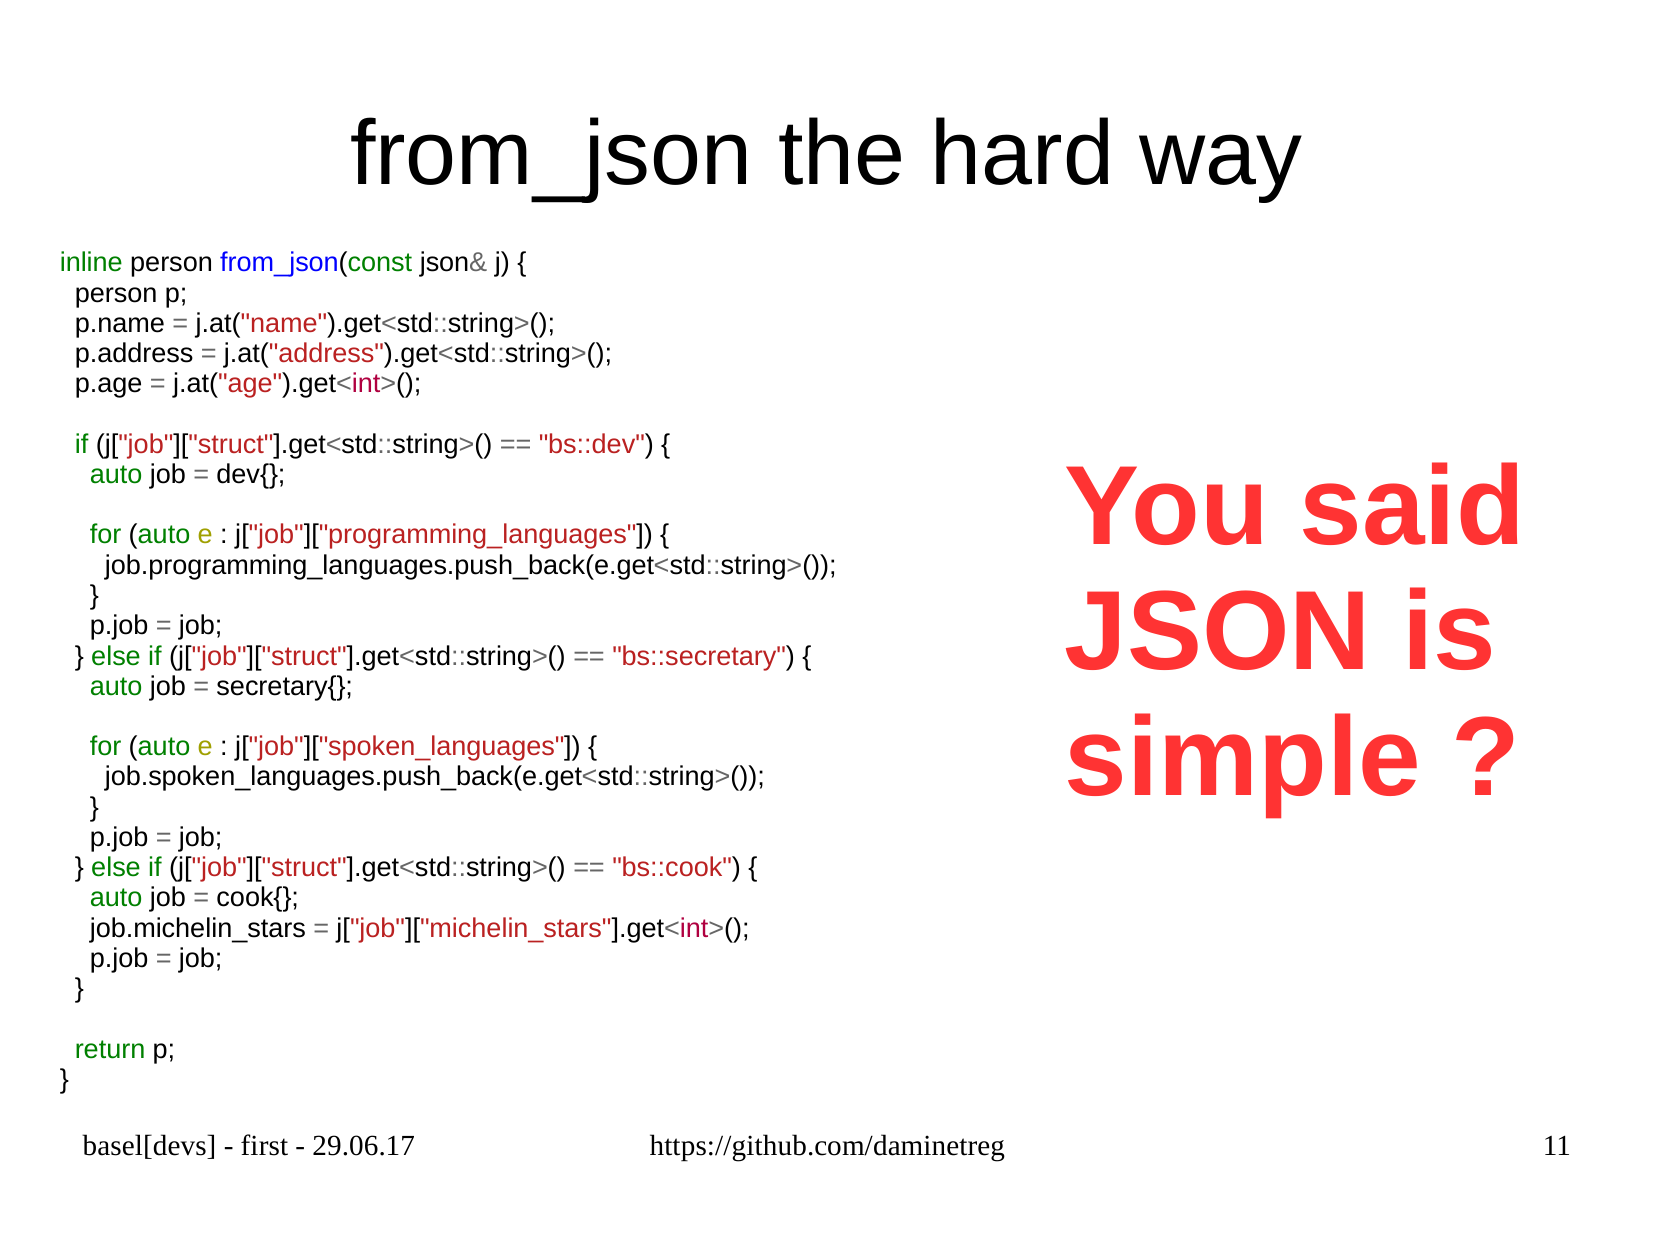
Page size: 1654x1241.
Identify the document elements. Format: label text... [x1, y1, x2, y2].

text_box You said JSON is simple ? [1050, 435, 1591, 1078]
text_box inline person from_json(const json& j) { person p; p.name = j.at("name").get<std::string>(); p.address = j.at("address").get<std::string>(); p.age = j.at("age").get<int>(); if (j["job"]["struct"].get<std::string>() == "bs::dev") { auto job = dev{}; for (auto e : j["job"]["programming_languages"]) { job.programming_languages.push_back(e.get<std::string>()); } p.job = job; } else if (j["job"]["struct"].get<std::string>() == "bs::secretary") { auto job = secretary{}; for (auto e : j["job"]["spoken_languages"]) { job.spoken_languages.push_back(e.get<std::string>()); } p.job = job; } else if (j["job"]["struct"].get<std::string>() == "bs::cook") { auto job = cook{}; job.michelin_stars = j["job"]["michelin_stars"].get<int>(); p.job = job; } return p; } [30, 240, 1591, 1241]
title from_json the hard way [82, 49, 1571, 240]
